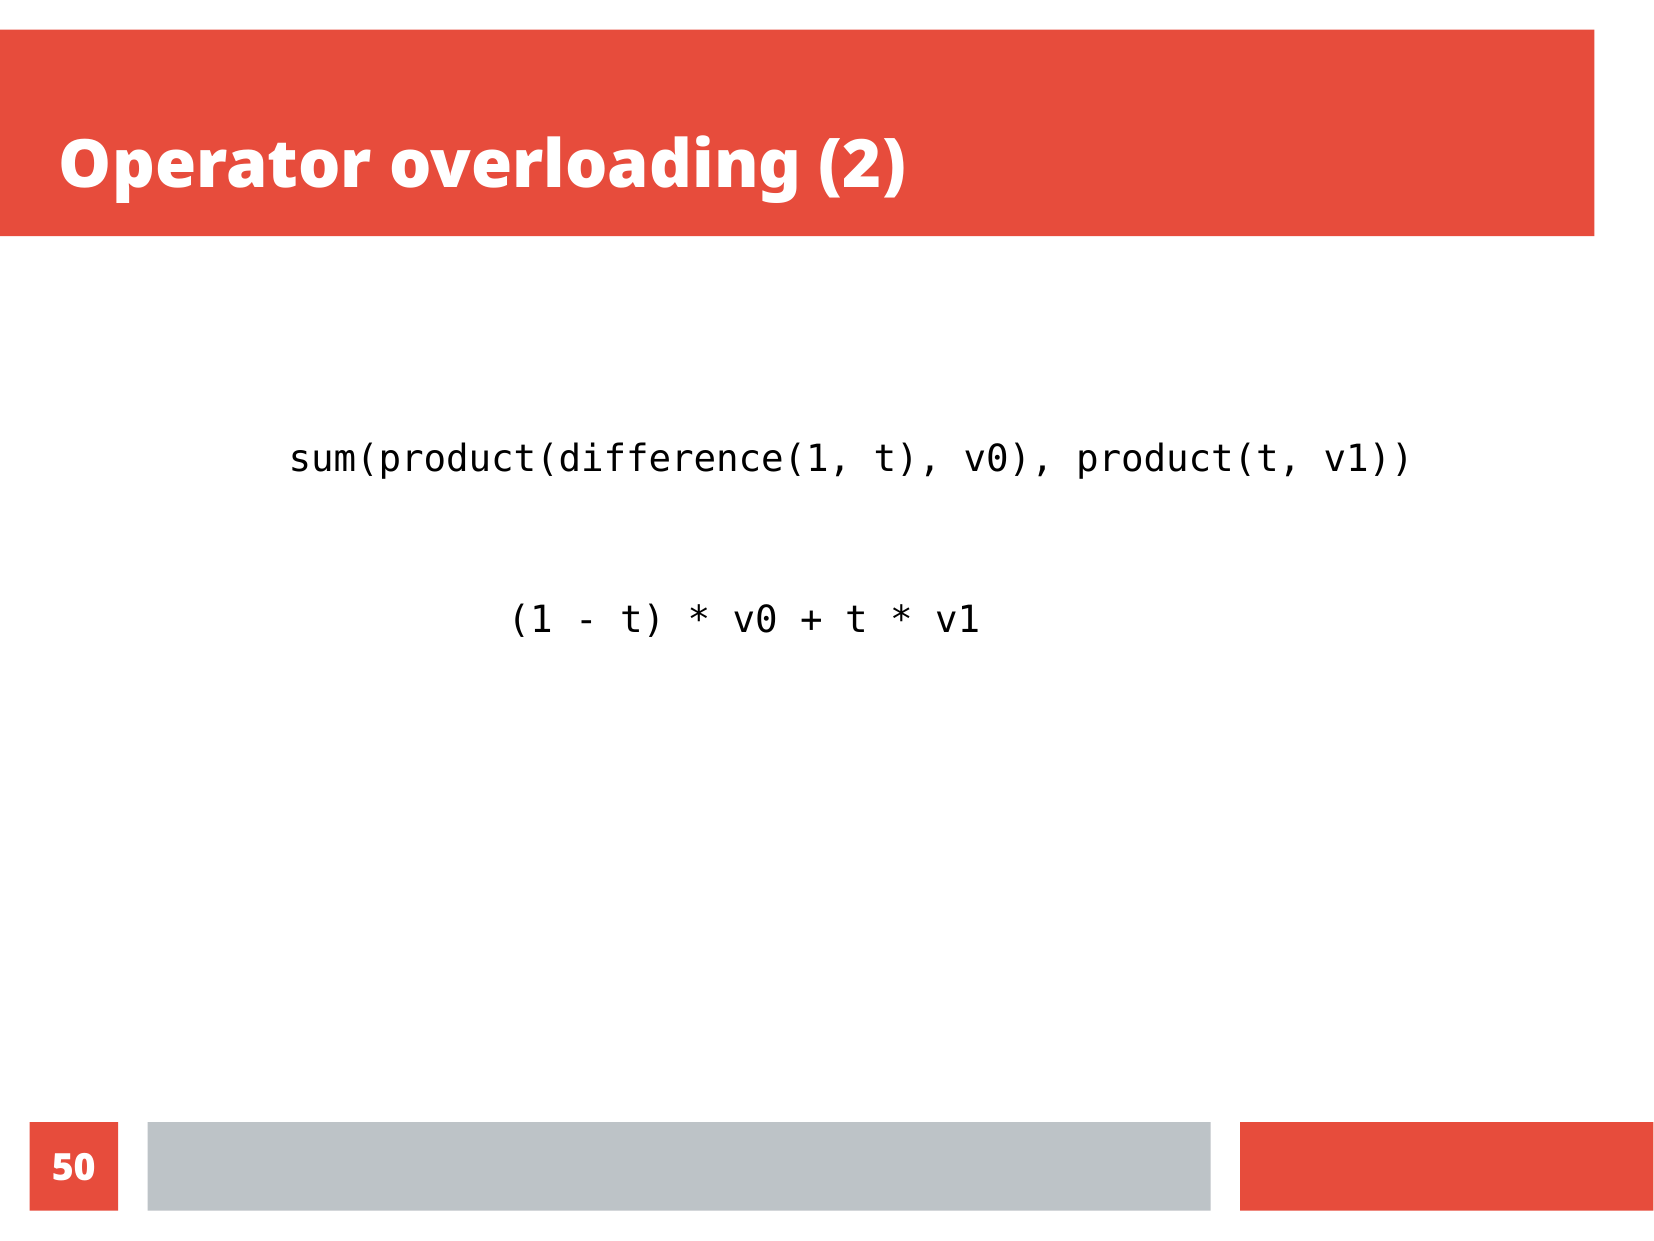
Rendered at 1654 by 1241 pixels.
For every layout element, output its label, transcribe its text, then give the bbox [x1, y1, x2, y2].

text_box (1 - t) * v0 + t * v1 [492, 590, 1075, 693]
title Operator overloading (2) [59, 59, 1595, 207]
text_box sum(product(difference(1, t), v0), product(t, v1)) [273, 429, 1430, 532]
